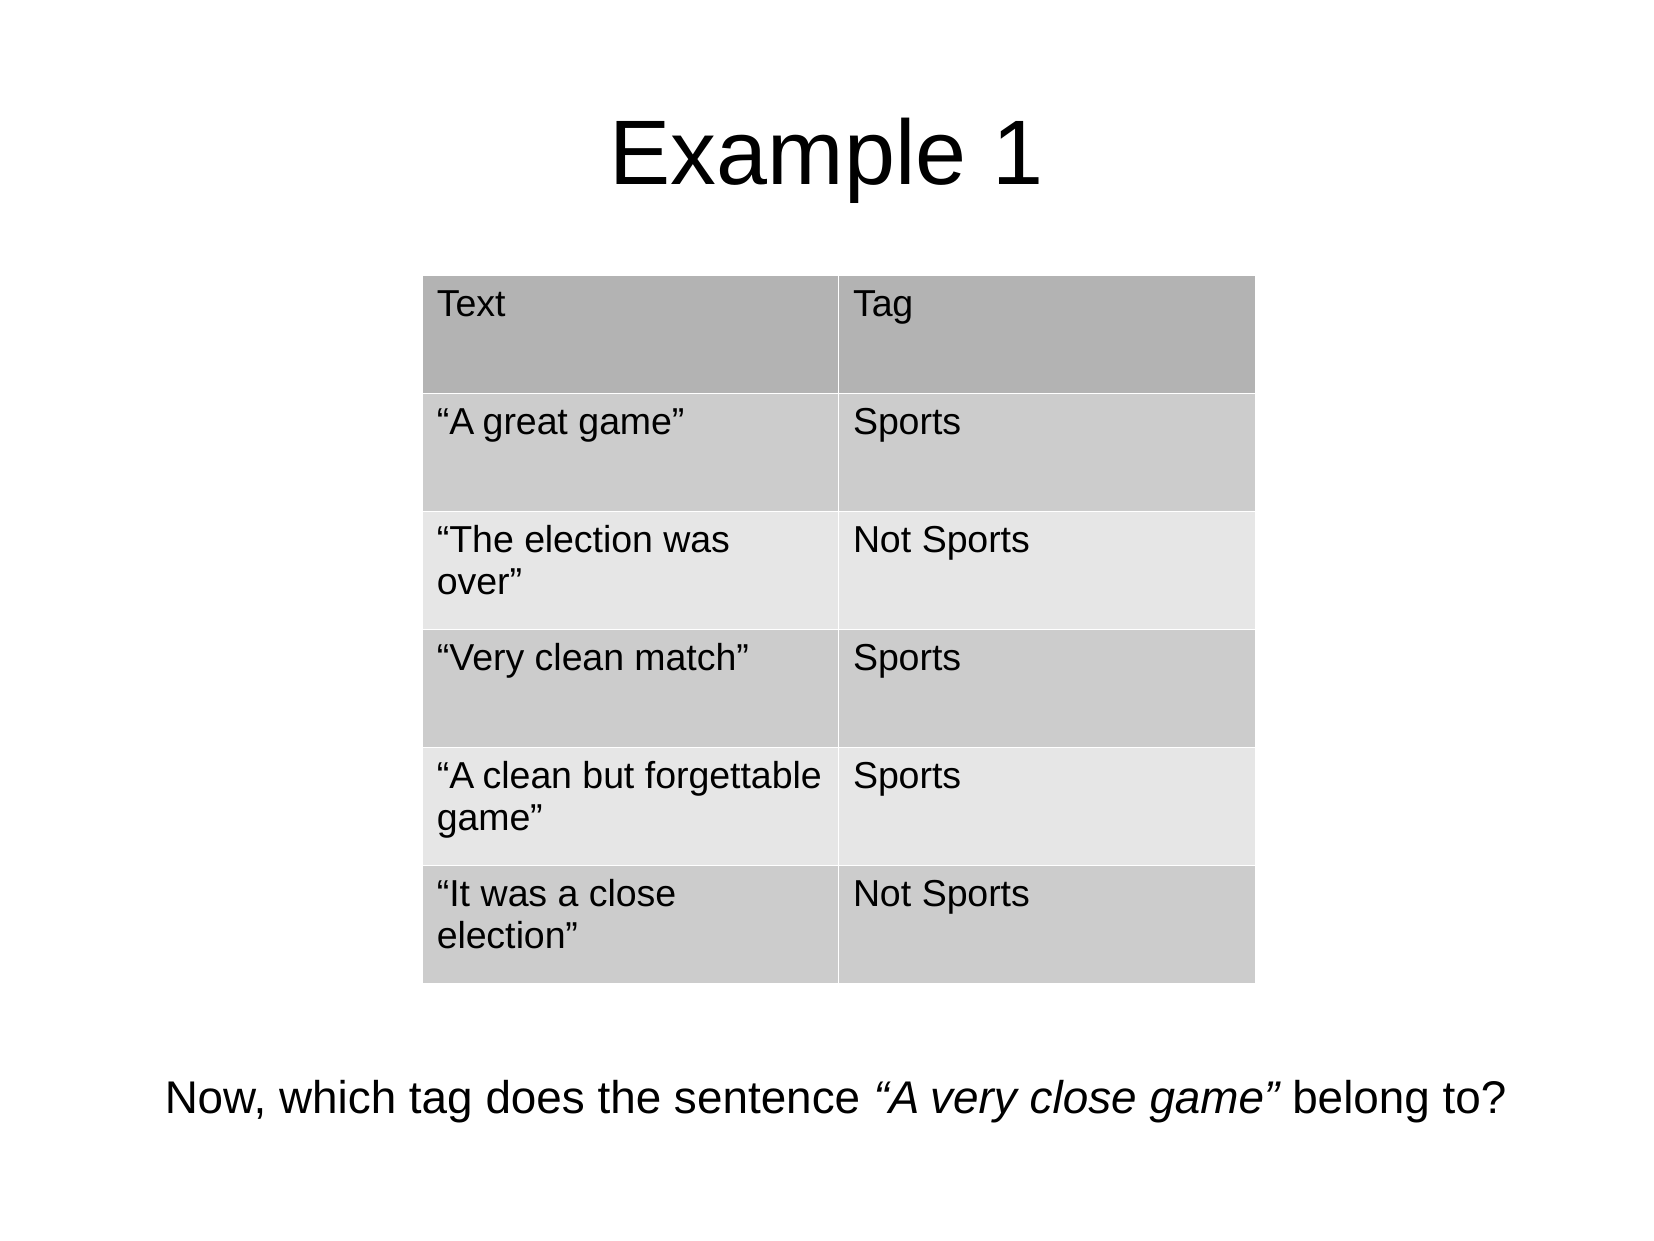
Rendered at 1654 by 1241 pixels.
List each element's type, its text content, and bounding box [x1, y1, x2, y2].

table_cell “It was a close election” [423, 866, 838, 983]
text_box Now, which tag does the sentence “A very close game” belong to? [150, 1065, 1546, 1132]
table_cell “A great game” [423, 394, 838, 511]
table_cell “The election was over” [423, 512, 838, 629]
table_cell “A clean but forgettable game” [423, 748, 838, 865]
table_header Tag [839, 276, 1255, 393]
table_cell Sports [839, 748, 1255, 865]
table_cell Not Sports [839, 866, 1255, 983]
table_cell Not Sports [839, 512, 1255, 629]
table_cell Sports [839, 630, 1255, 747]
title Example 1 [82, 49, 1571, 257]
table_cell Sports [839, 394, 1255, 511]
table_header Text [423, 276, 838, 393]
table_cell “Very clean match” [423, 630, 838, 747]
